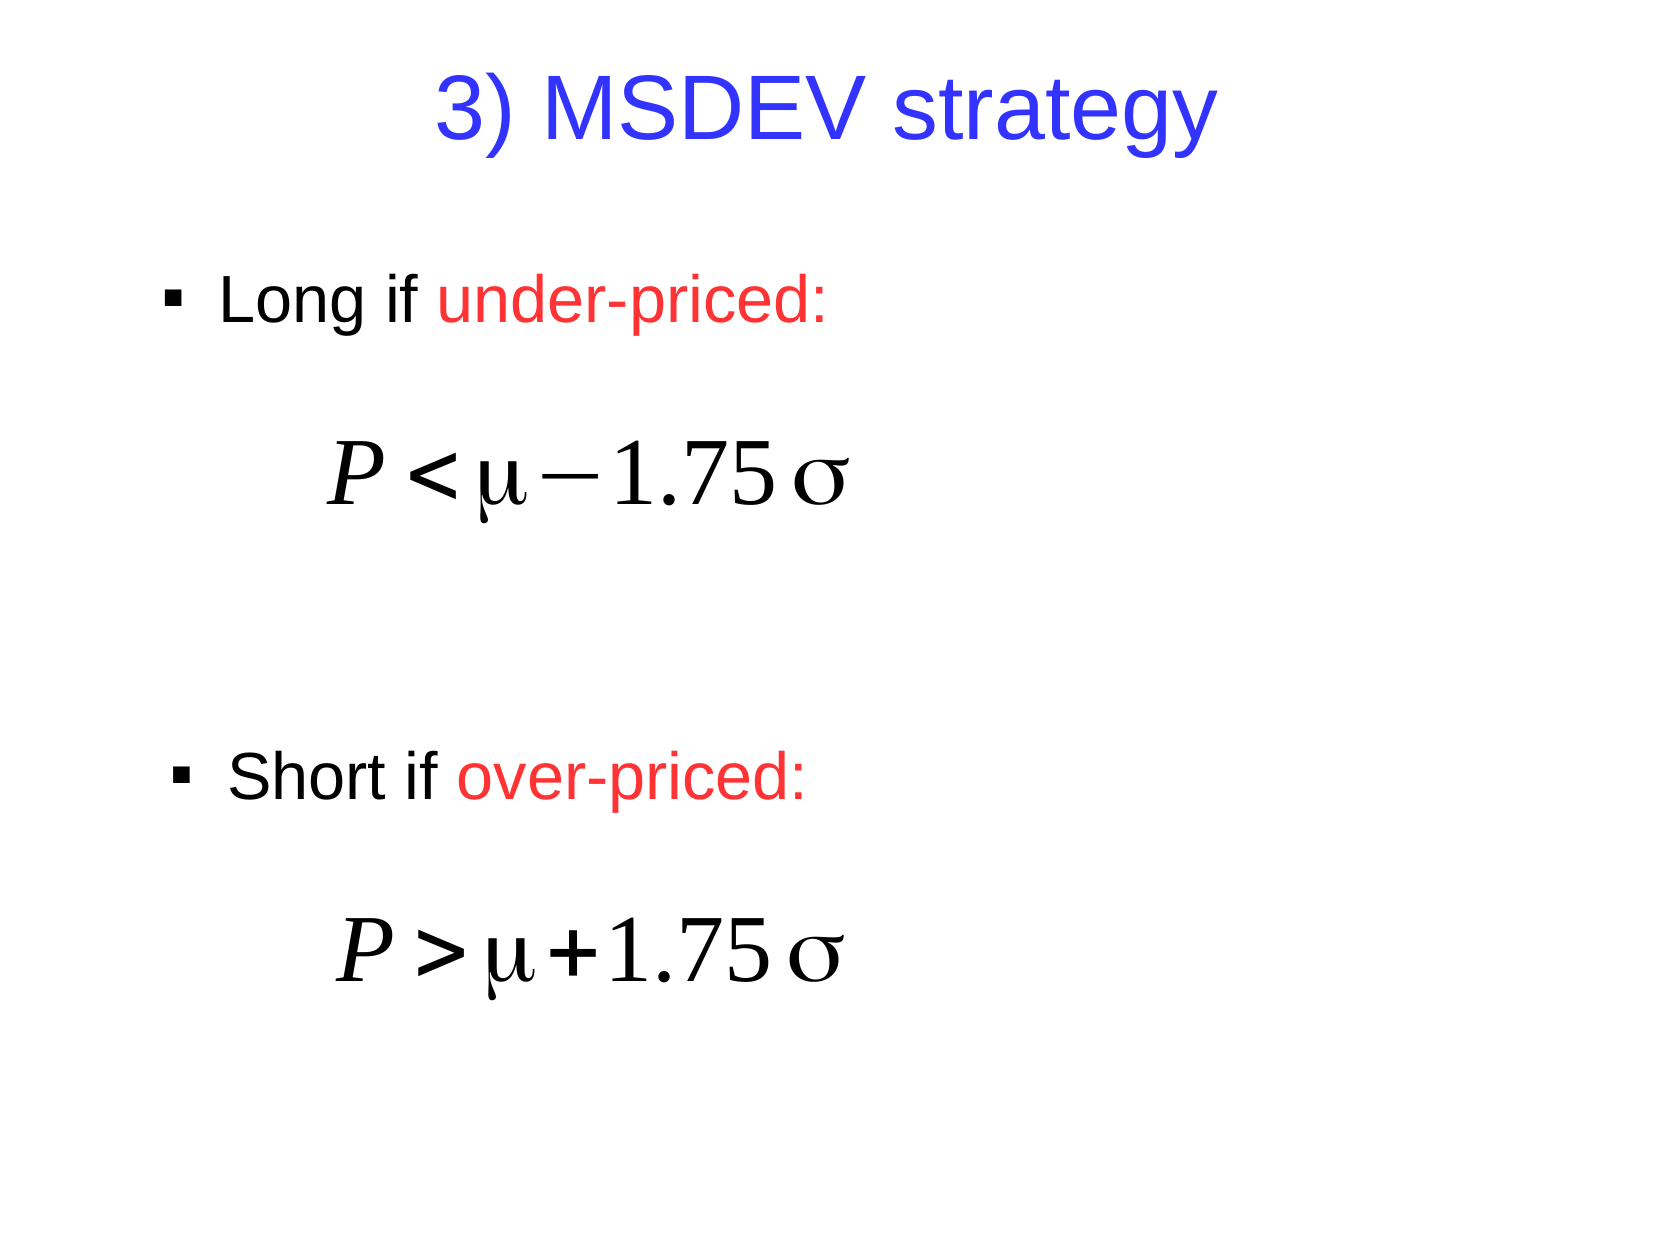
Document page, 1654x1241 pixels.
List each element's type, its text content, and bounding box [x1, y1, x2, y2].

title 3) MSDEV strategy [82, 49, 1571, 166]
text_box Long if under-priced: [150, 255, 1126, 376]
chart [300, 418, 877, 529]
chart [308, 896, 871, 1006]
text_box Short if over-priced: [158, 731, 1021, 896]
